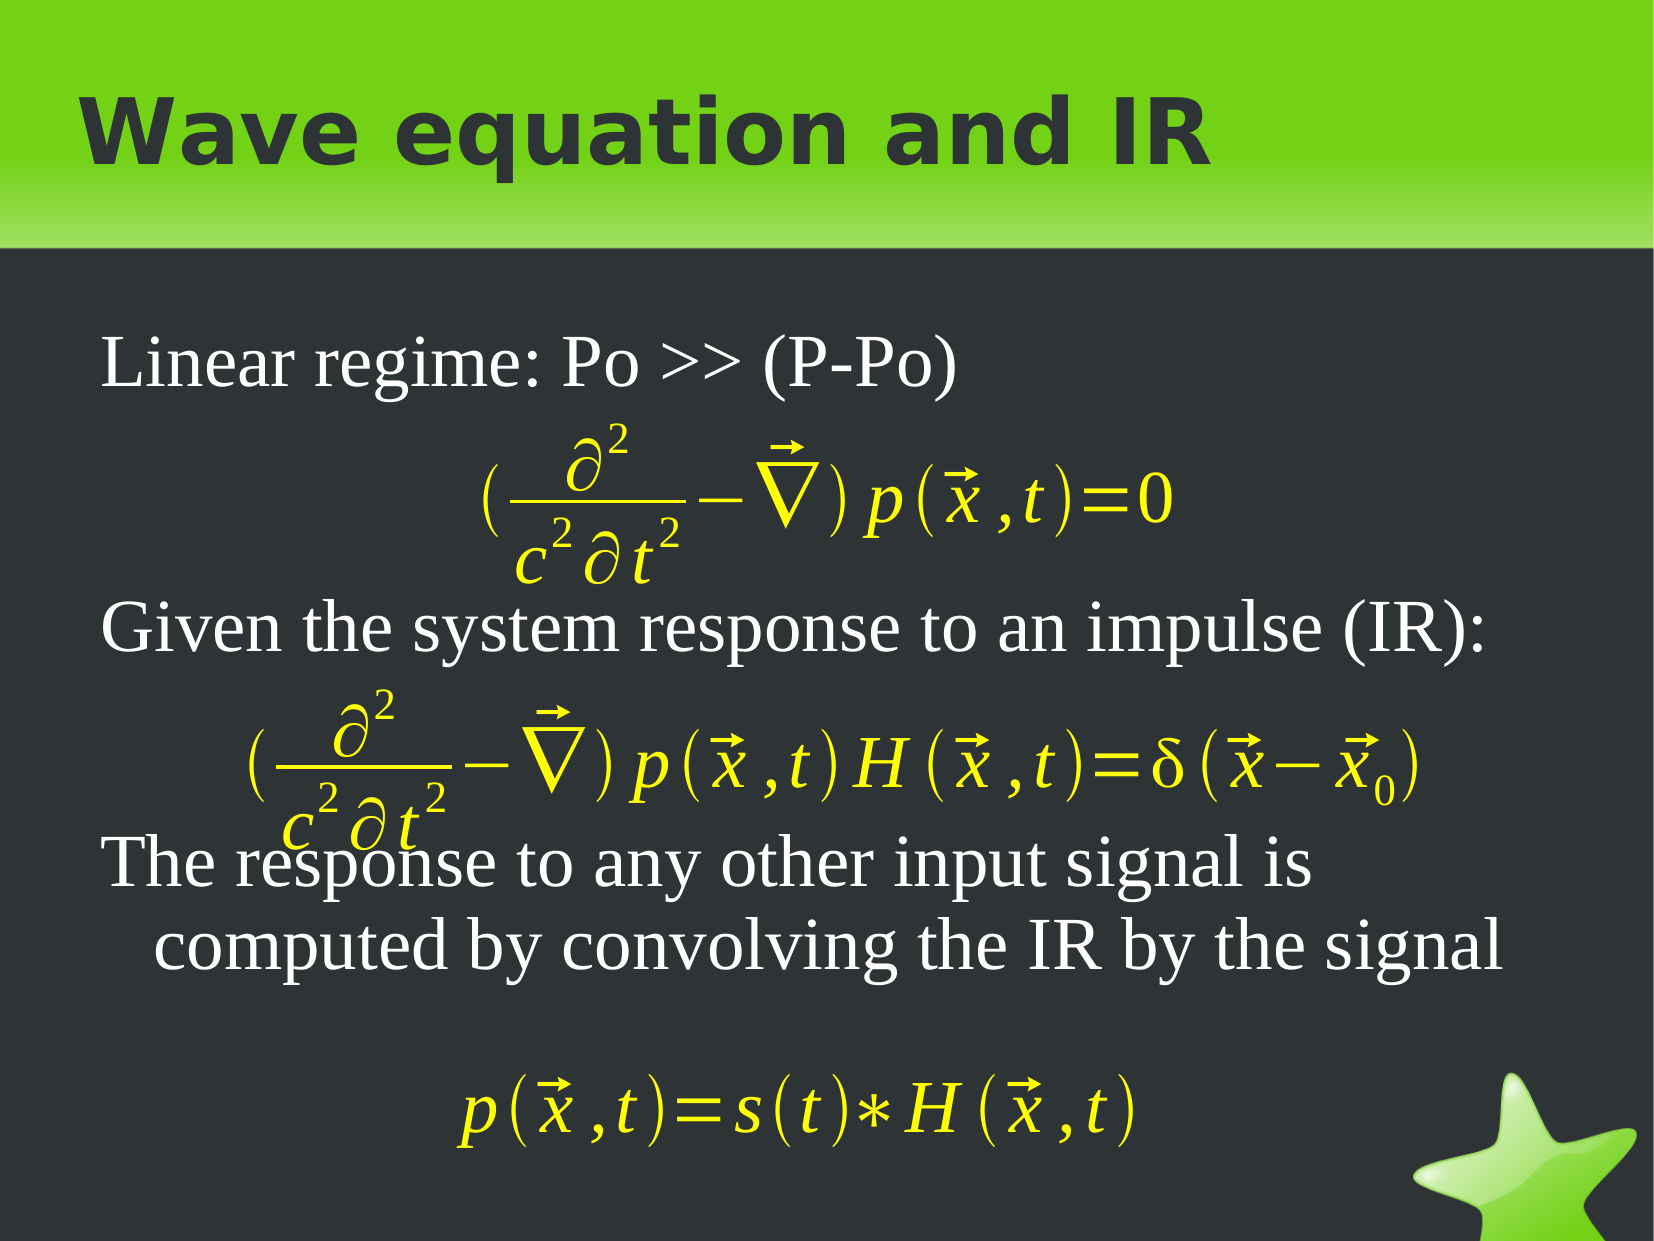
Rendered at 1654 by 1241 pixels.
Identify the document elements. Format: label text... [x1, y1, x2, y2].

chart [472, 413, 1182, 601]
chart [238, 679, 1430, 866]
title Wave equation and IR [76, 29, 1565, 237]
chart [442, 1066, 1145, 1152]
picture [0, 0, 1654, 1241]
list Linear regime: Po >> (P-Po) Given the system response to an impulse (IR): The response to any other input signal is computed by convolving the IR by the signal [82, 319, 1571, 1124]
